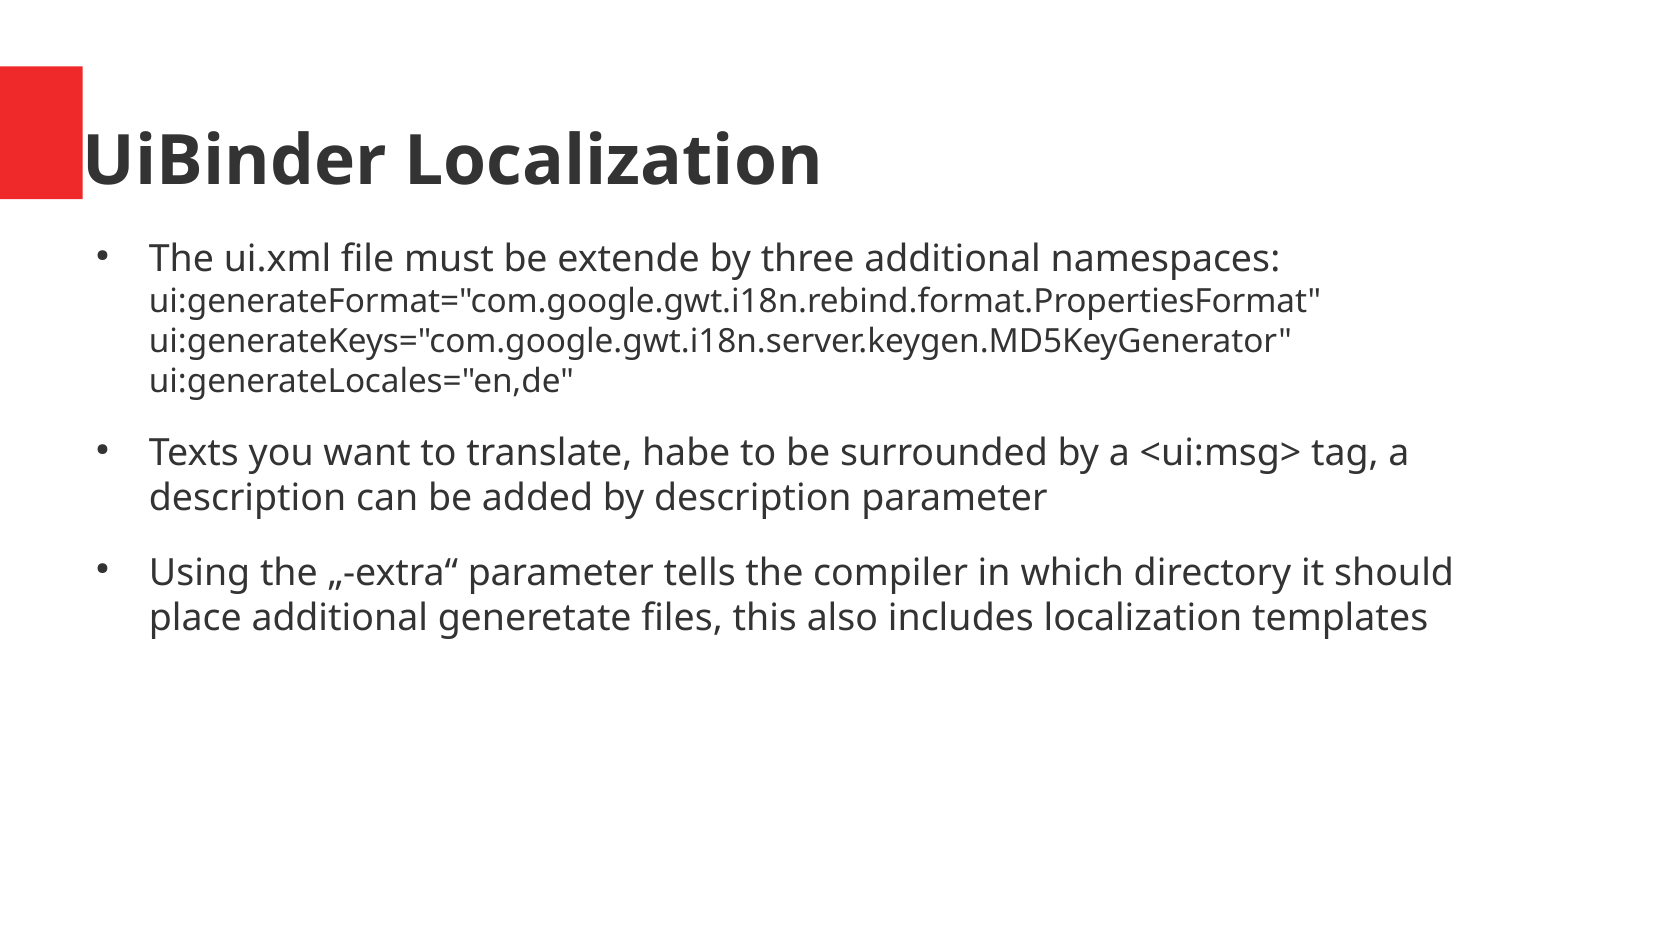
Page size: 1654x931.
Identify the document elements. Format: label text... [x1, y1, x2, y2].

list The ui.xml file must be extende by three additional namespaces: ui:generateFormat="com.google.gwt.i18n.rebind.format.PropertiesFormat" ui:generateKeys="com.google.gwt.i18n.server.keygen.MD5KeyGenerator" ui:generateLocales="en,de" Texts you want to translate, habe to be surrounded by a <ui:msg> tag, a description can be added by description parameter Using the „-extra“ parameter tells the compiler in which directory it should place additional generetate files, this also includes localization templates [78, 234, 1498, 780]
title UiBinder Localization [82, 33, 1571, 196]
